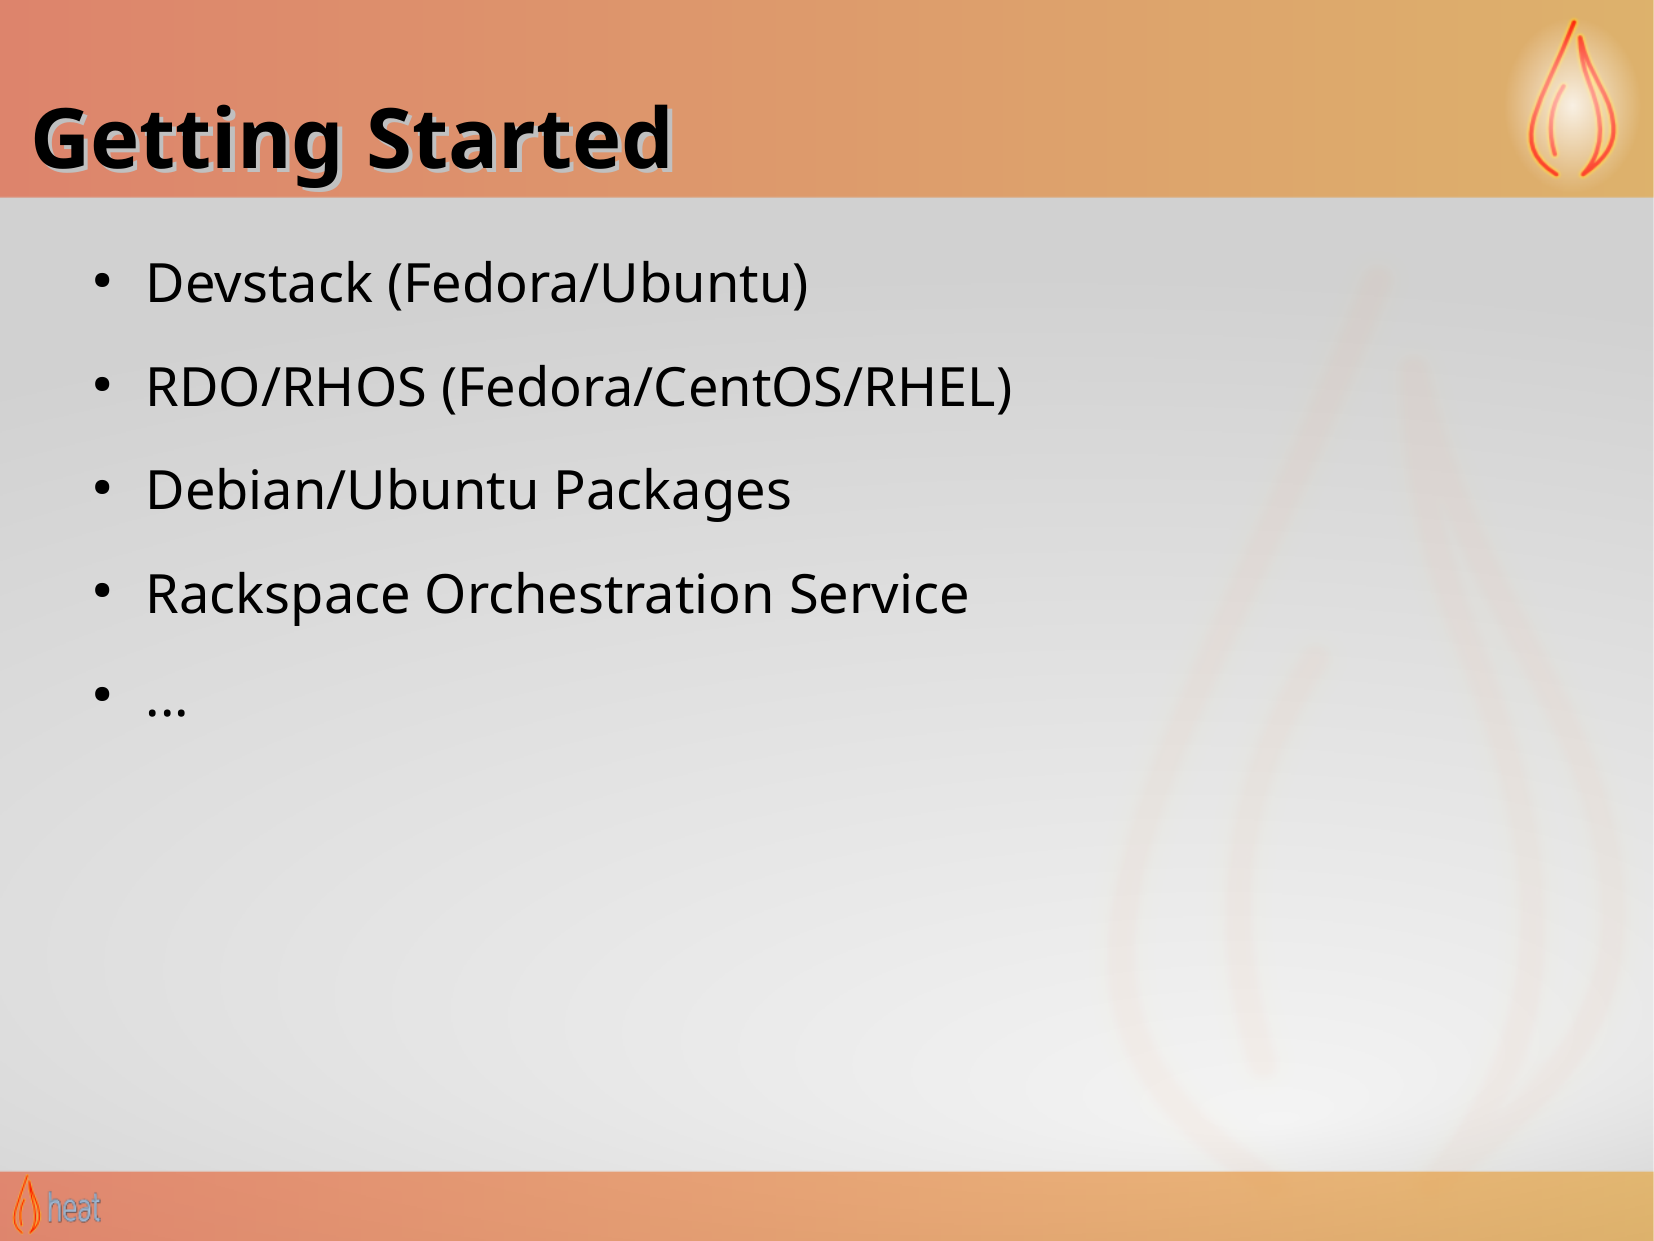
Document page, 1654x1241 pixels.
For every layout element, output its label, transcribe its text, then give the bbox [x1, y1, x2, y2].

picture [0, 0, 1654, 1241]
title Getting Started [30, 23, 1606, 249]
list Devstack (Fedora/Ubuntu) RDO/RHOS (Fedora/CentOS/RHEL) Debian/Ubuntu Packages Rackspace Orchestration Service ... [75, 244, 1564, 1201]
